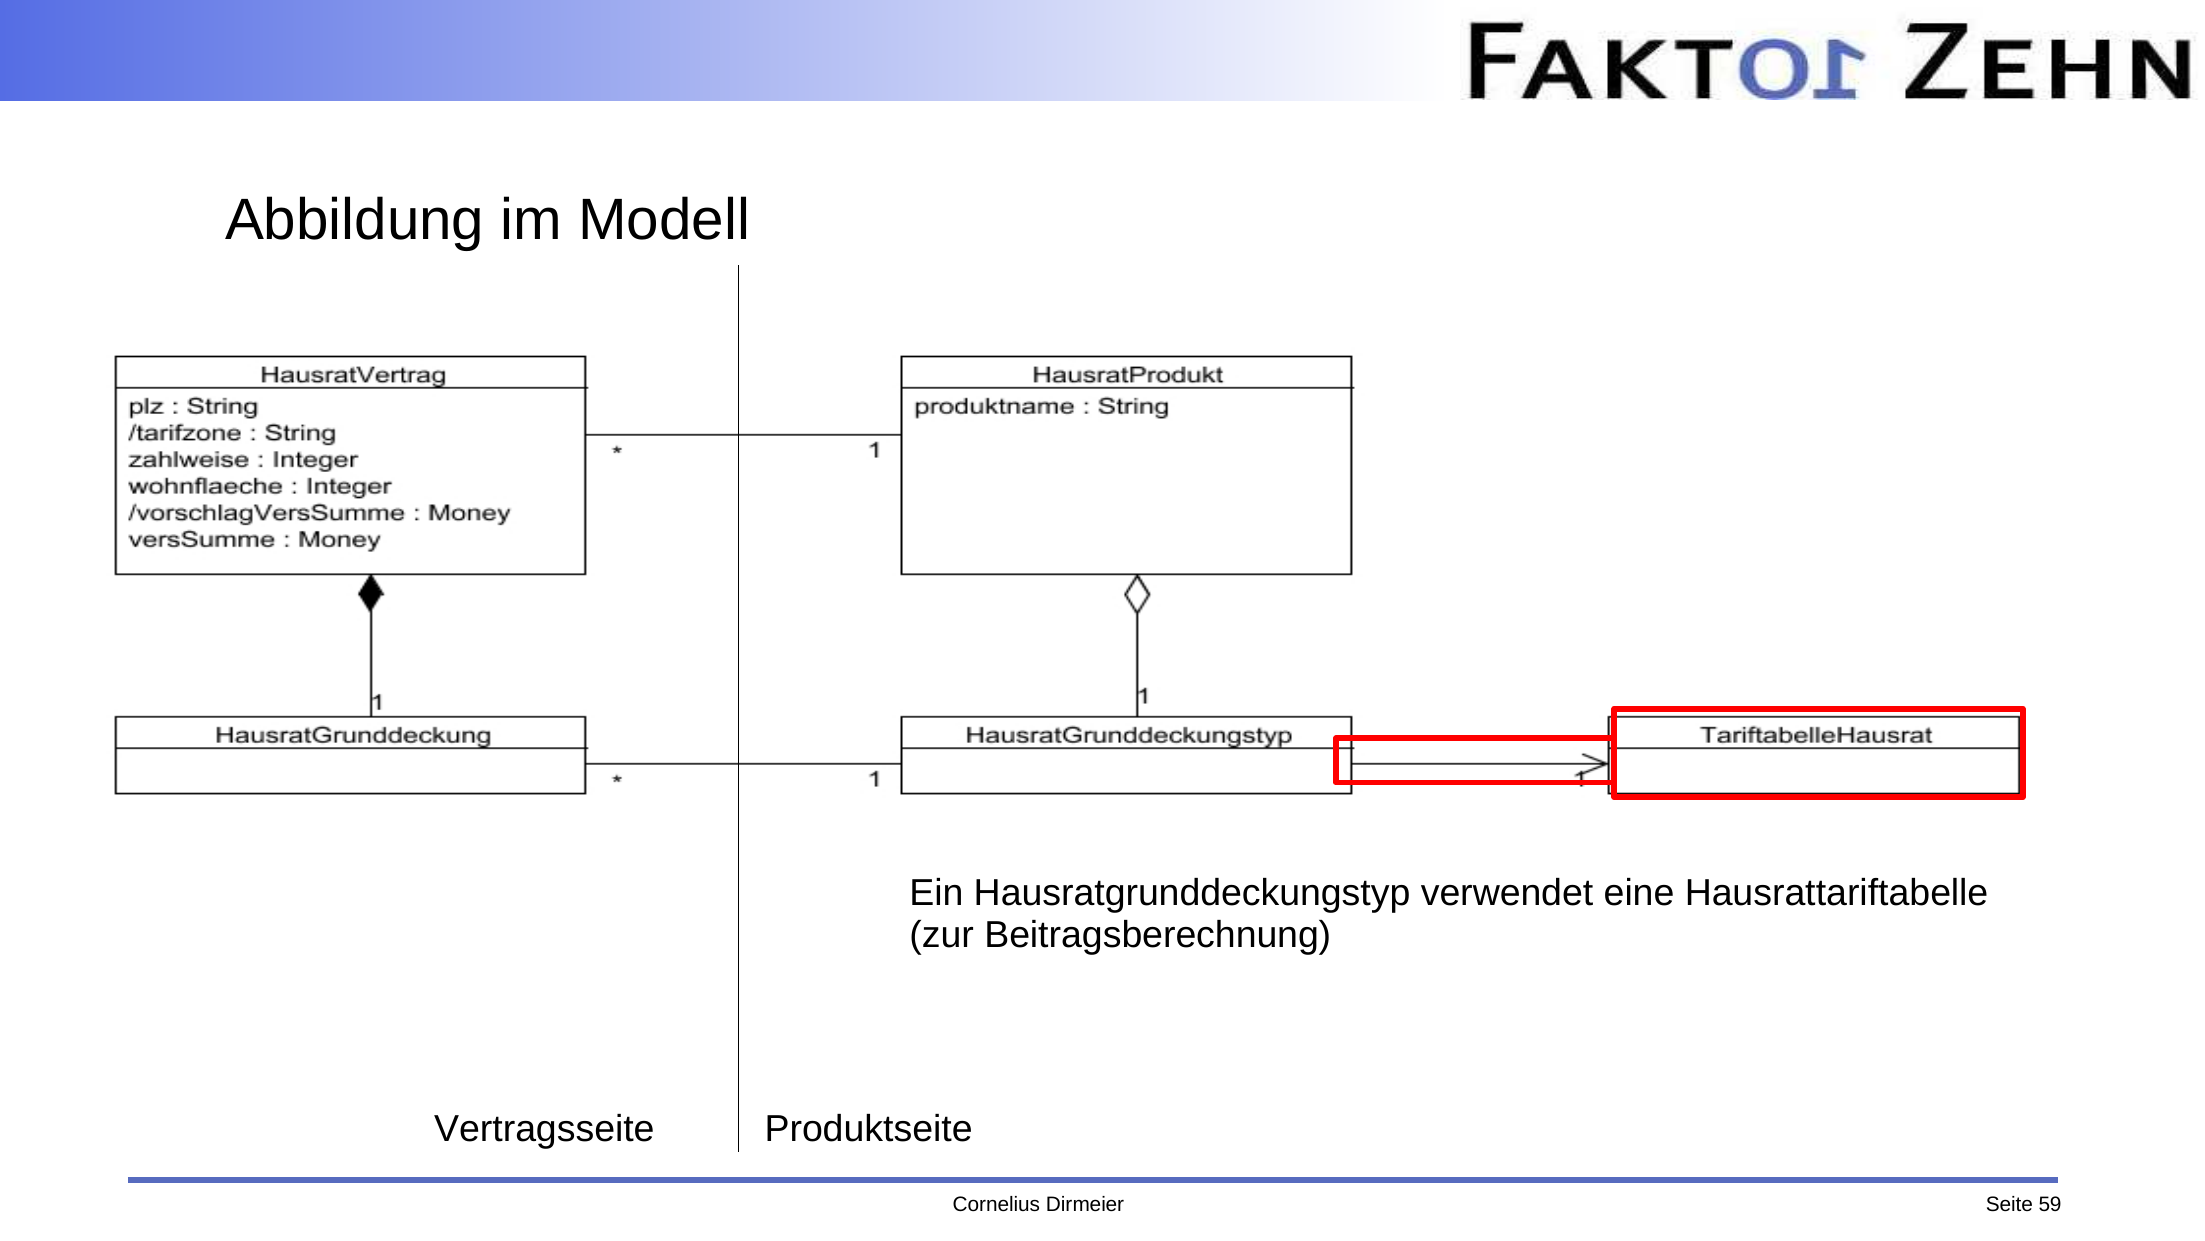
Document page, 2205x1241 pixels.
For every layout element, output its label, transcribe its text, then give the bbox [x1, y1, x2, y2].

picture [739, 309, 2060, 826]
title Abbildung im Modell [225, 142, 1981, 296]
text_box Ein Hausratgrunddeckungstyp verwendet eine Hausrattariftabelle (zur Beitragsberechnung) [909, 871, 2005, 956]
text_box Produktseite [764, 1107, 1027, 1150]
picture [1460, 7, 2202, 100]
text_box Vertragsseite [434, 1107, 712, 1150]
picture [76, 309, 738, 826]
